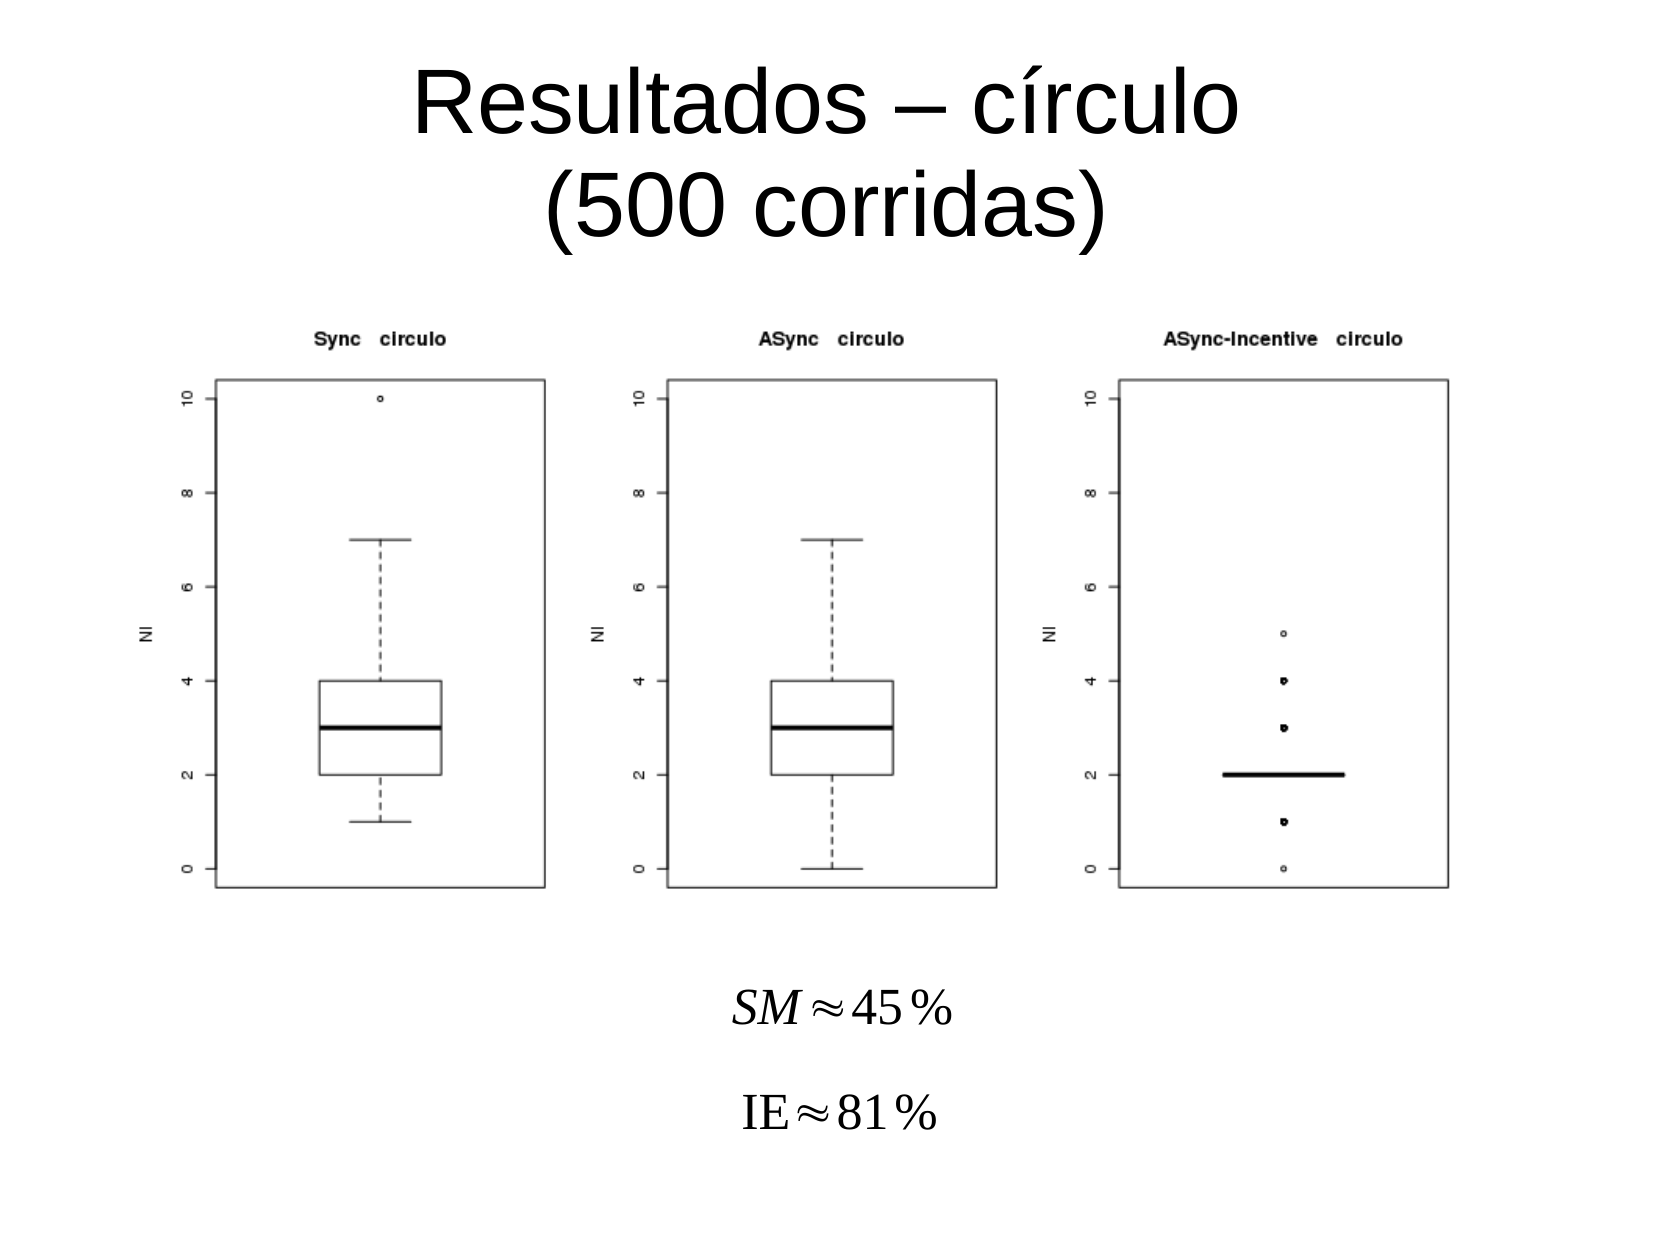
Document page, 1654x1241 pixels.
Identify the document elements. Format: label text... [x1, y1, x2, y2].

title Resultados – círculo (500 corridas) [82, 49, 1571, 257]
chart [735, 1082, 945, 1141]
picture [135, 299, 1490, 989]
chart [724, 989, 961, 1036]
